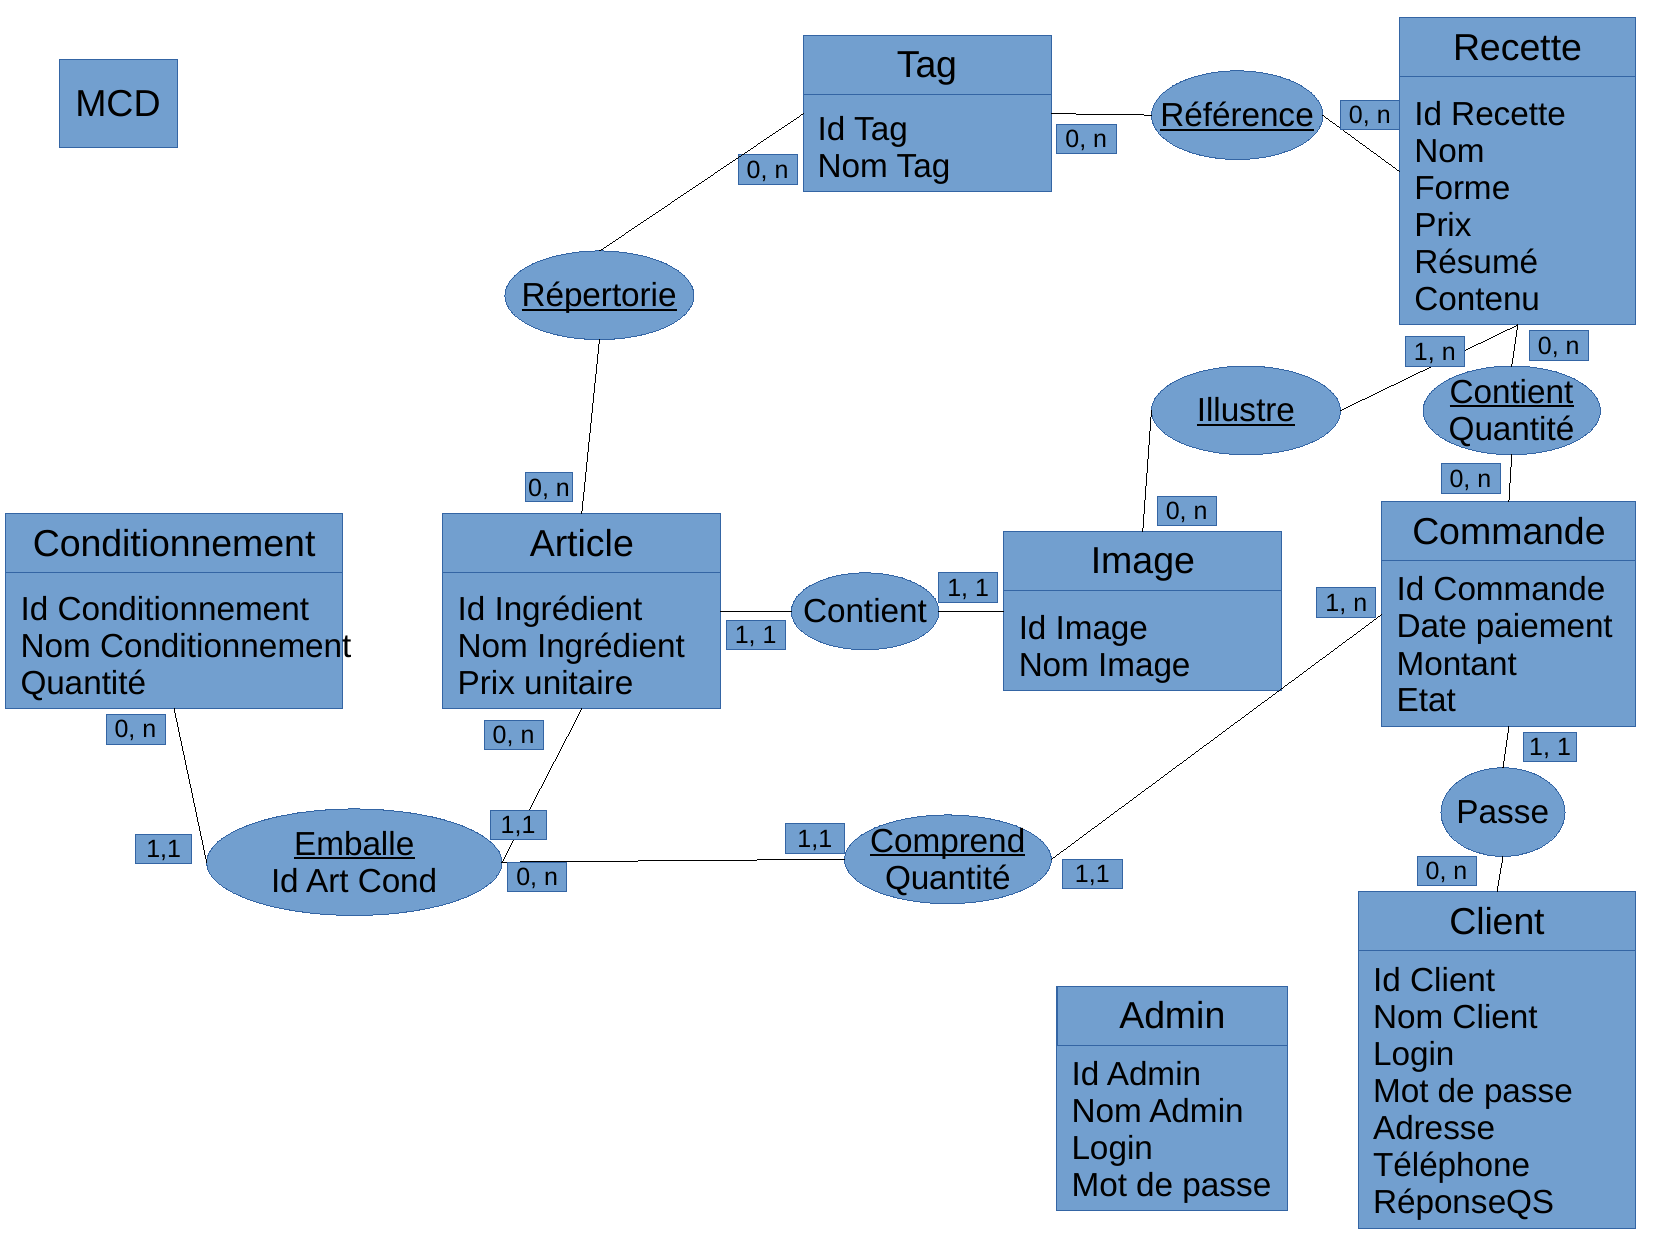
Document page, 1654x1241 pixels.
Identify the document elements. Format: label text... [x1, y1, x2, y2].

text_box Id Recette Nom Forme Prix Résumé Contenu [1399, 77, 1636, 325]
text_box 1, 1 [938, 572, 998, 603]
text_box 1, n [1405, 336, 1465, 367]
text_box 0, n [525, 472, 573, 502]
text_box Admin [1057, 986, 1288, 1046]
text_box Id Admin Nom Admin Login Mot de passe [1056, 986, 1288, 1211]
text_box Référence [1151, 70, 1323, 160]
text_box Illustre [1151, 366, 1341, 455]
text_box Id Ingrédient Nom Ingrédient Prix unitaire [442, 573, 721, 709]
text_box Passe [1440, 767, 1566, 857]
text_box Image [1003, 531, 1282, 591]
text_box 0, n [738, 154, 798, 185]
text_box 1,1 [135, 834, 192, 864]
text_box 0, n [1056, 124, 1117, 154]
text_box MCD [59, 59, 178, 148]
text_box 1, 1 [726, 620, 786, 650]
text_box Recette [1399, 17, 1636, 77]
text_box Article [442, 513, 721, 573]
text_box 1, n [1316, 587, 1376, 618]
text_box Contient Quantité [1423, 366, 1601, 455]
text_box 0, n [1417, 856, 1477, 886]
text_box 1,1 [785, 823, 845, 854]
text_box Emballe Id Art Cond [206, 808, 502, 916]
text_box 0, n [484, 720, 544, 750]
text_box Répertorie [504, 250, 694, 340]
text_box 0, n [1529, 330, 1589, 361]
text_box Id Tag Nom Tag [803, 95, 1052, 192]
text_box Client [1358, 891, 1636, 951]
text_box Id Commande Date paiement Montant Etat [1381, 561, 1636, 727]
text_box Comprend Quantité [844, 814, 1052, 904]
text_box 0, n [106, 714, 166, 745]
text_box Id Conditionnement Nom Conditionnement Quantité [5, 573, 343, 709]
text_box 1,1 [490, 810, 547, 840]
text_box 1, 1 [1523, 732, 1577, 762]
text_box 0, n [1441, 463, 1501, 494]
text_box 0, n [507, 862, 567, 892]
text_box 1,1 [1062, 859, 1123, 889]
text_box 0, n [1157, 496, 1217, 526]
text_box Id Client Nom Client Login Mot de passe Adresse Téléphone RéponseQS [1358, 951, 1636, 1229]
text_box 0, n [1340, 100, 1400, 130]
text_box Id Image Nom Image [1003, 591, 1282, 691]
text_box Tag [803, 35, 1052, 95]
text_box Contient [791, 572, 939, 650]
text_box Conditionnement [5, 513, 343, 573]
text_box Commande [1381, 501, 1636, 561]
